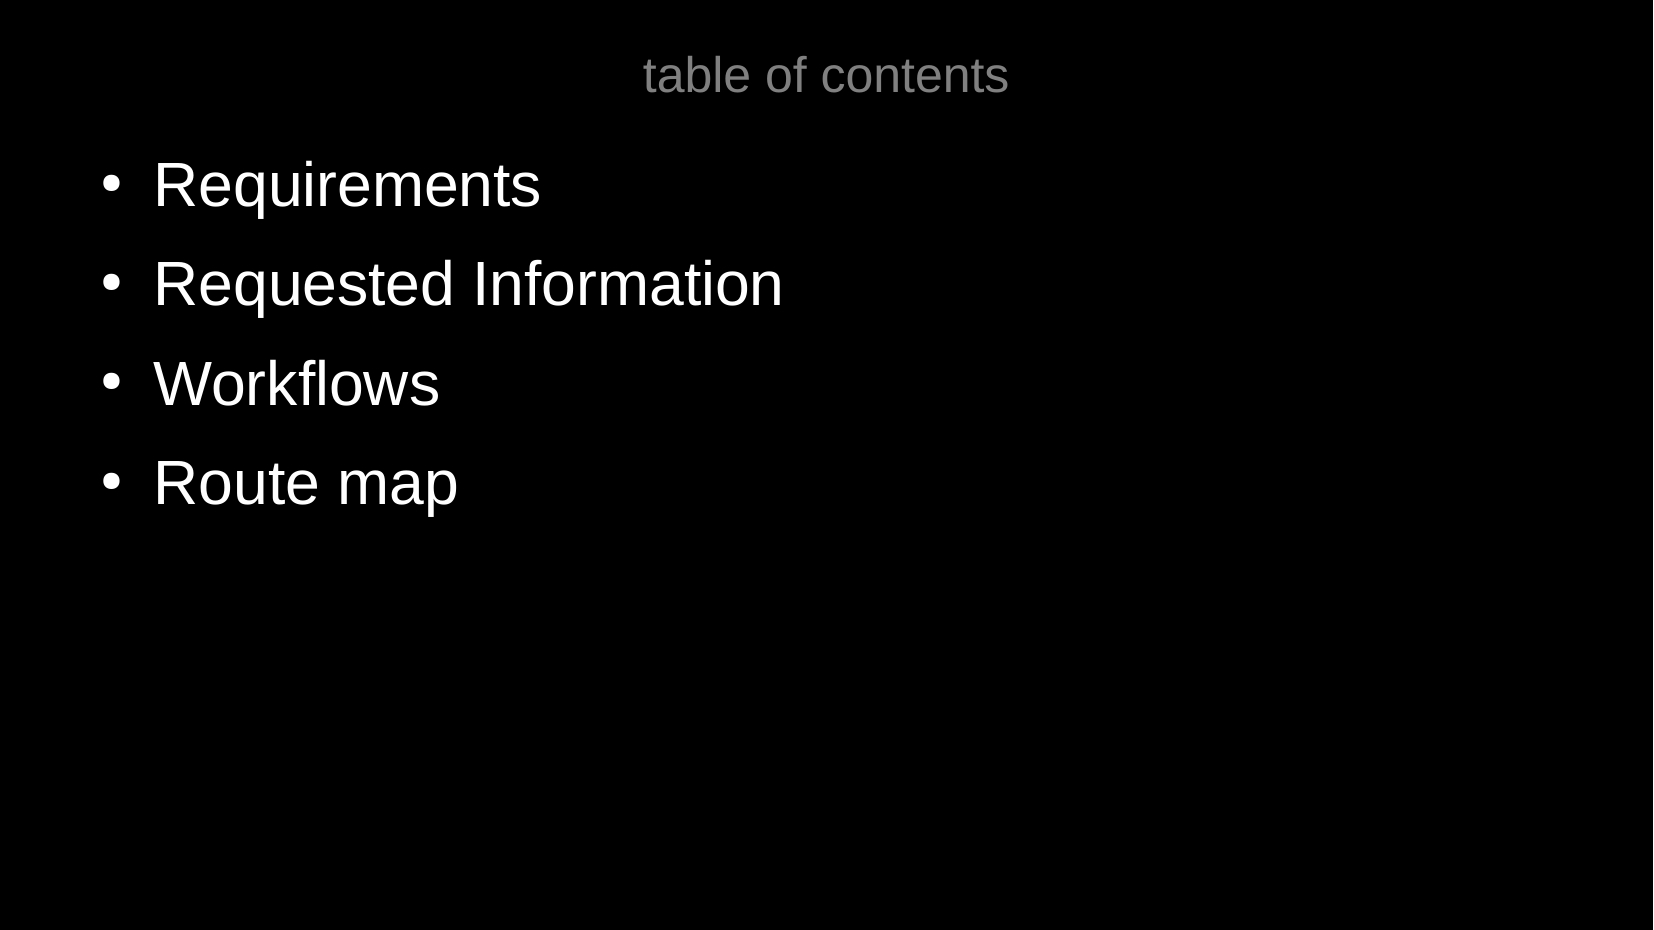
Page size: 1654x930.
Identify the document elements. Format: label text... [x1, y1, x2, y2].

title table of contents [82, 37, 1571, 113]
list Requirements Requested Information Workflows Route map [82, 150, 1571, 826]
